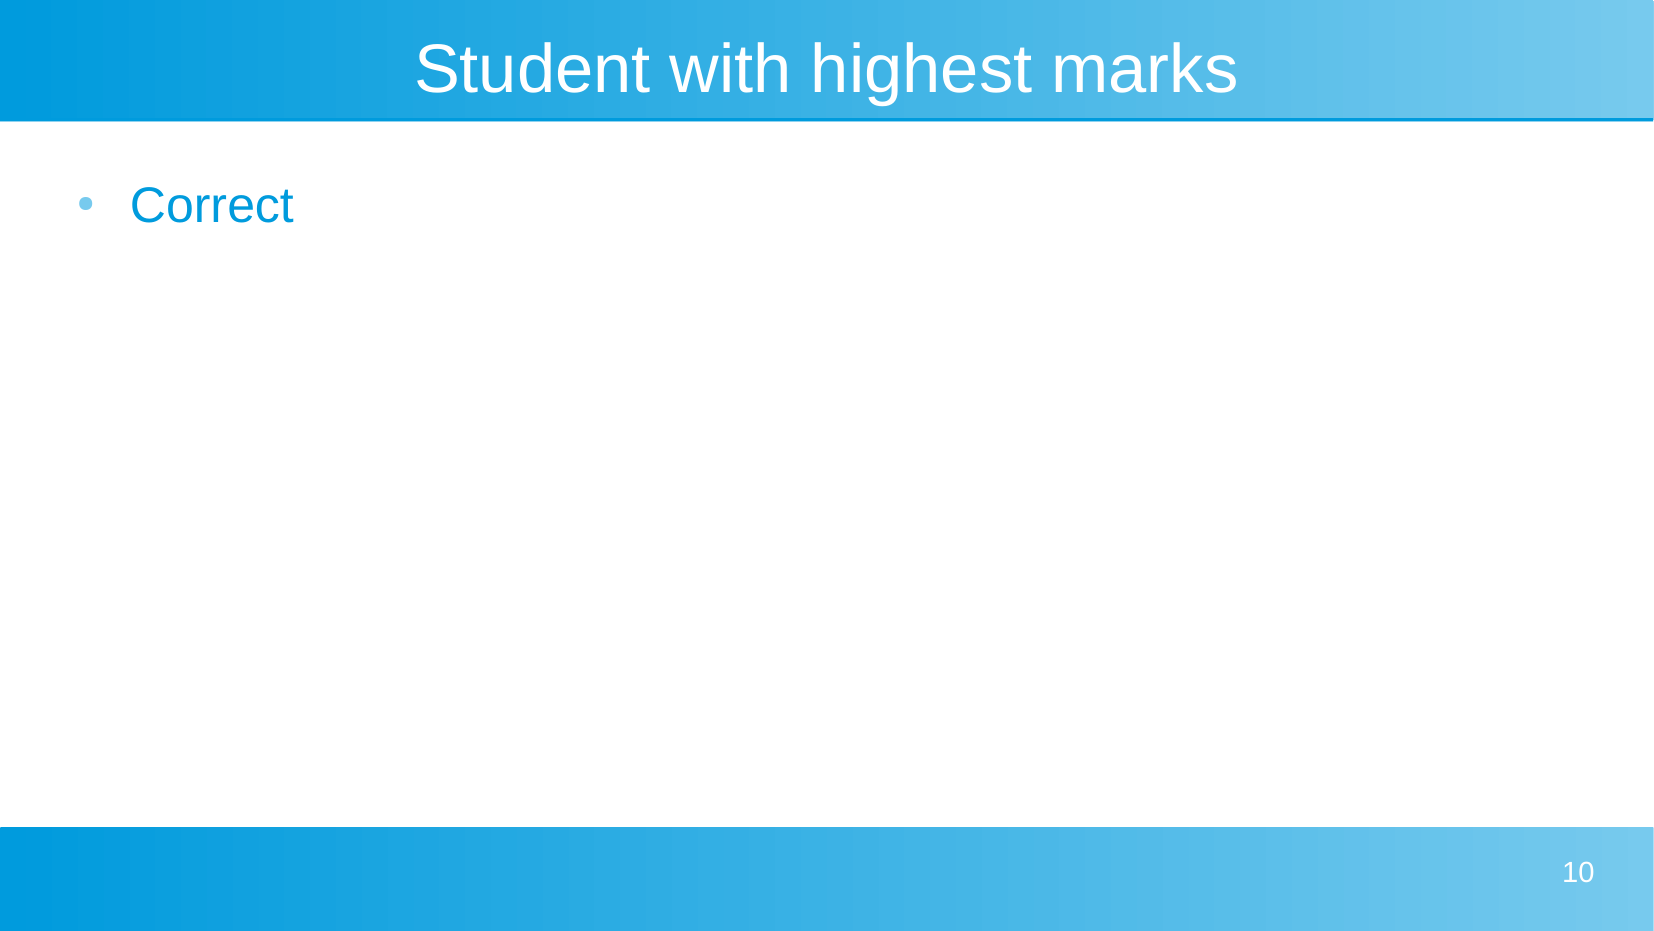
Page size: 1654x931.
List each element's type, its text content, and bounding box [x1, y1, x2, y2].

title Student with highest marks [59, 29, 1595, 108]
list Correct [59, 177, 1595, 768]
